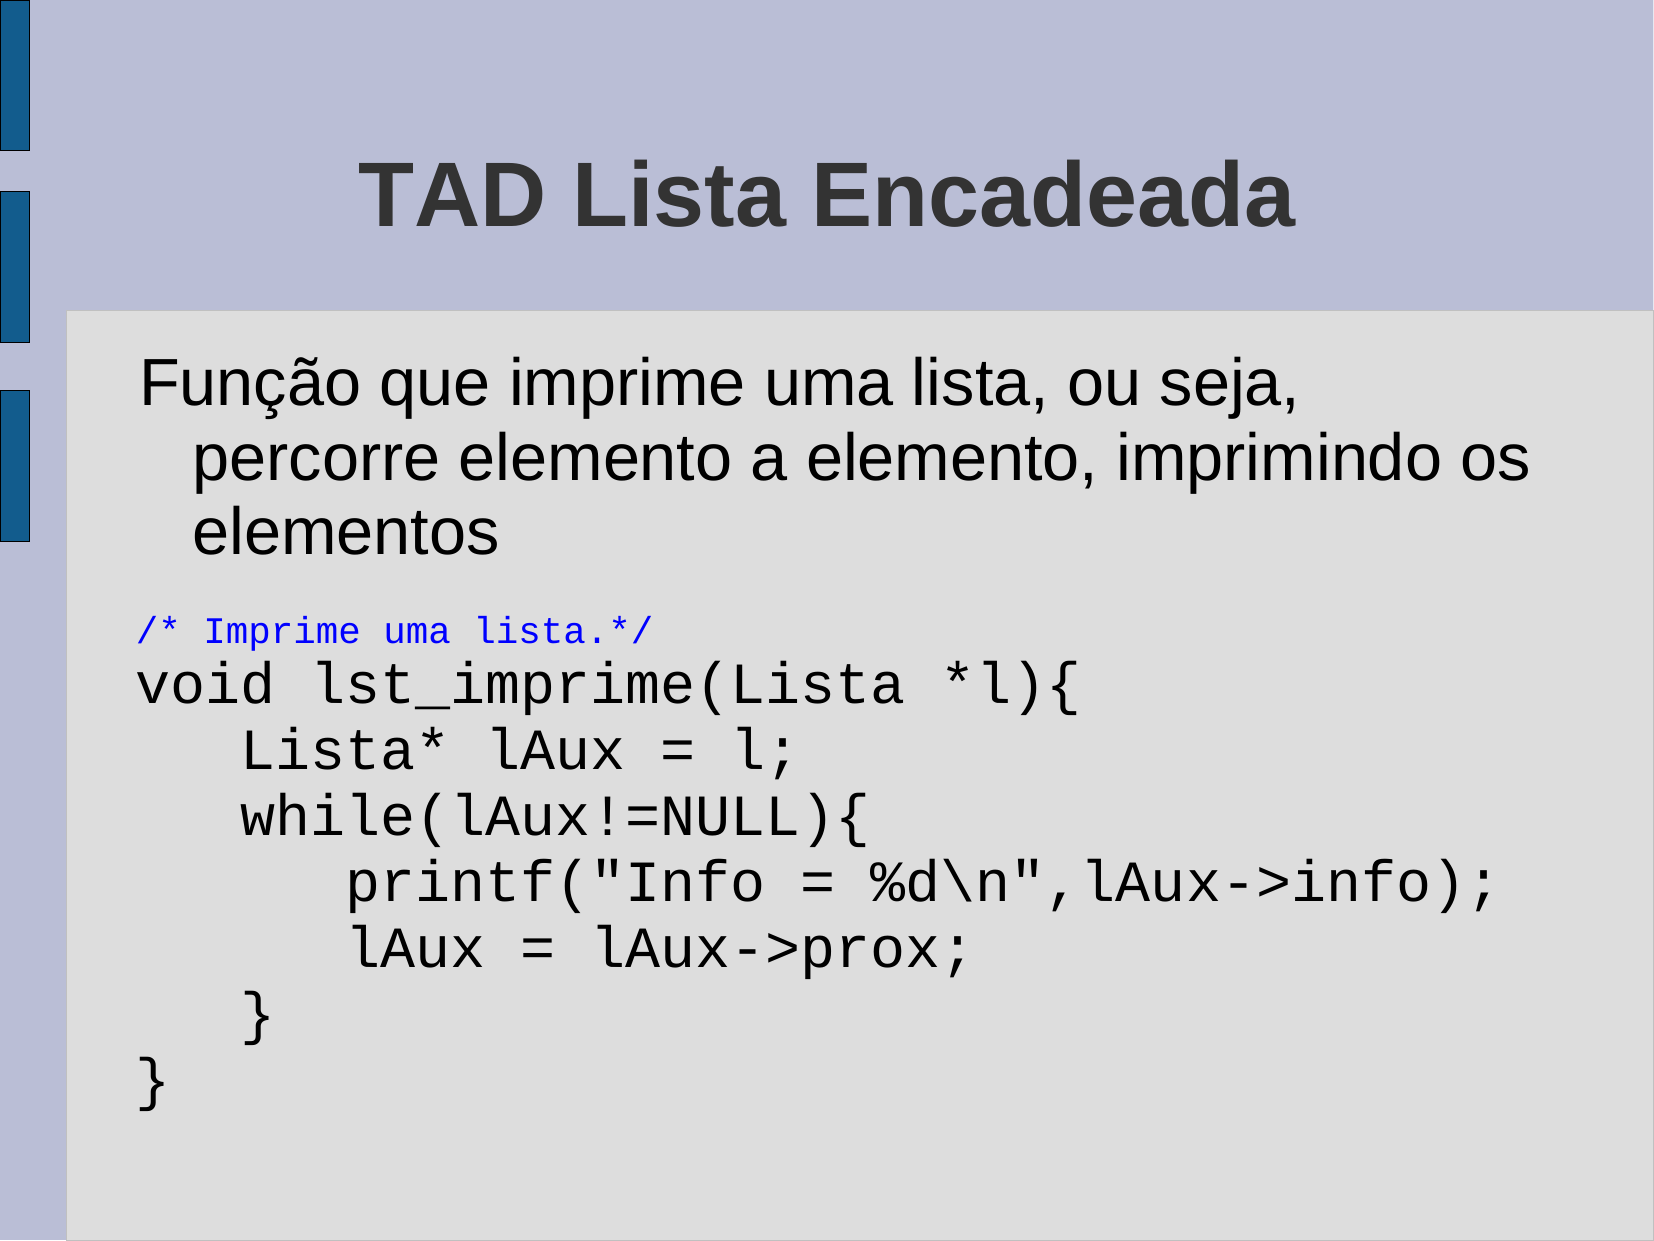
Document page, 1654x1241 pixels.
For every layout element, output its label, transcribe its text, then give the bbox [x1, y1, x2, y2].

list Função que imprime uma lista, ou seja, percorre elemento a elemento, imprimindo os elementos [121, 344, 1534, 570]
list /* Imprime uma lista.*/ void lst_imprime(Lista *l){ Lista* lAux = l; while(lAux!=NULL){ printf("Info = %d\n",lAux->info); lAux = lAux->prox; } } [118, 612, 1531, 1218]
title TAD Lista Encadeada [121, 91, 1534, 299]
